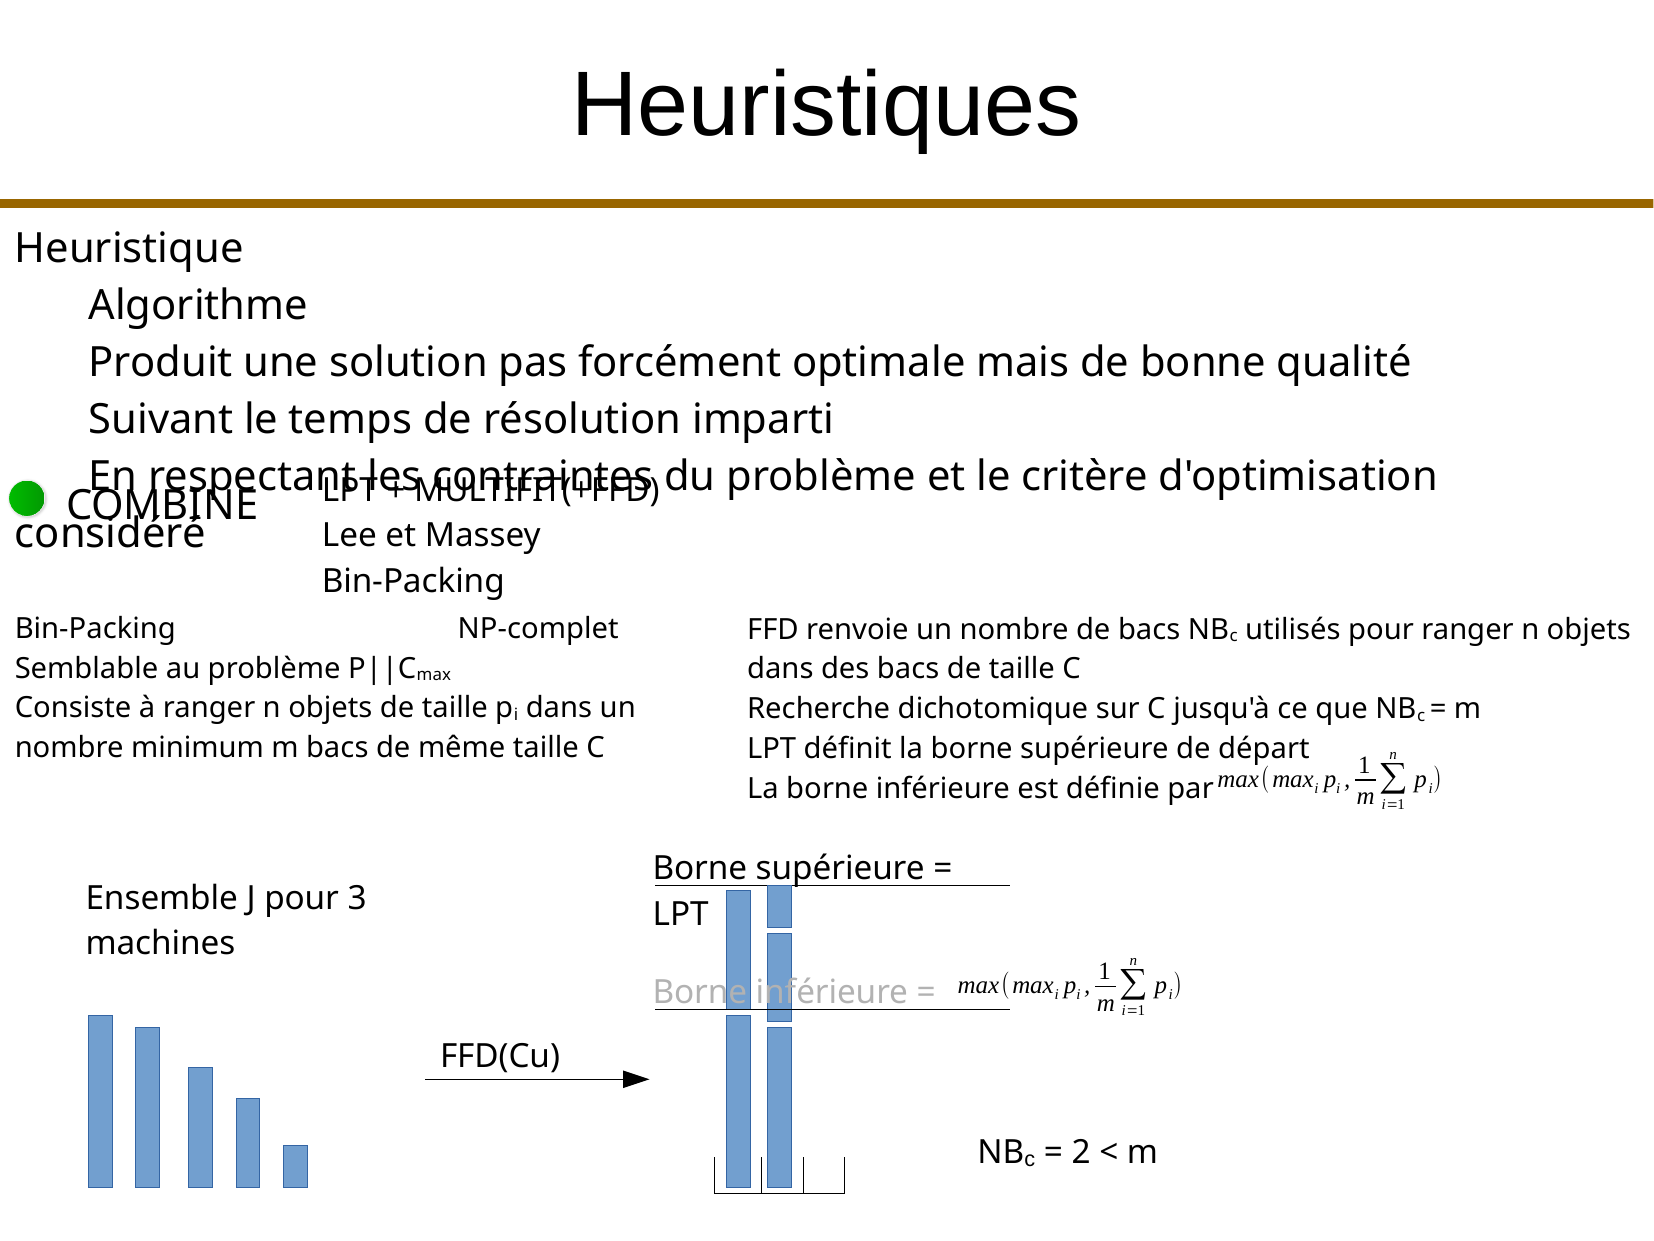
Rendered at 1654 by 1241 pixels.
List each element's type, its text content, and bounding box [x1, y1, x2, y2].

text_box FFD(Cu) [425, 1024, 603, 1080]
picture [951, 951, 1188, 1019]
text_box Ensemble J pour 3 machines [70, 866, 532, 920]
text_box [767, 1053, 792, 1188]
text_box [88, 1015, 113, 1188]
text_box [283, 1145, 308, 1188]
picture [1211, 745, 1448, 813]
text_box [135, 1027, 160, 1188]
text_box [726, 890, 751, 961]
text_box [767, 885, 792, 928]
text_box COMBINE [51, 467, 307, 530]
title Heuristiques [82, 34, 1571, 174]
text_box [726, 1053, 751, 1188]
picture [6, 478, 50, 520]
text_box NBc = 2 < m [962, 1120, 1276, 1190]
text_box Borne inférieure = [637, 961, 1028, 1053]
text_box Borne supérieure = LPT [637, 837, 1028, 929]
text_box [767, 933, 792, 961]
text_box Bin-Packing NP-complet Semblable au problème P||Cmax Consiste à ranger n objets de taille pi dans un nombre minimum m bacs de même taille C [0, 599, 733, 768]
text_box LPT + MULTIFIT(+FFD) Lee et Massey Bin-Packing [307, 458, 810, 591]
text_box FFD renvoie un nombre de bacs NBc utilisés pour ranger n objets dans des bacs de taille C Recherche dichotomique sur C jusqu'à ce que NBc = m LPT définit la borne supérieure de départ La borne inférieure est définie par [732, 600, 1654, 803]
text_box [188, 1067, 213, 1188]
text_box [236, 1098, 260, 1188]
text_box Heuristique Algorithme Produit une solution pas forcément optimale mais de bonne qualité Suivant le temps de résolution imparti En respectant les contraintes du problème et le critère d'optimisation considéré [0, 210, 1654, 465]
